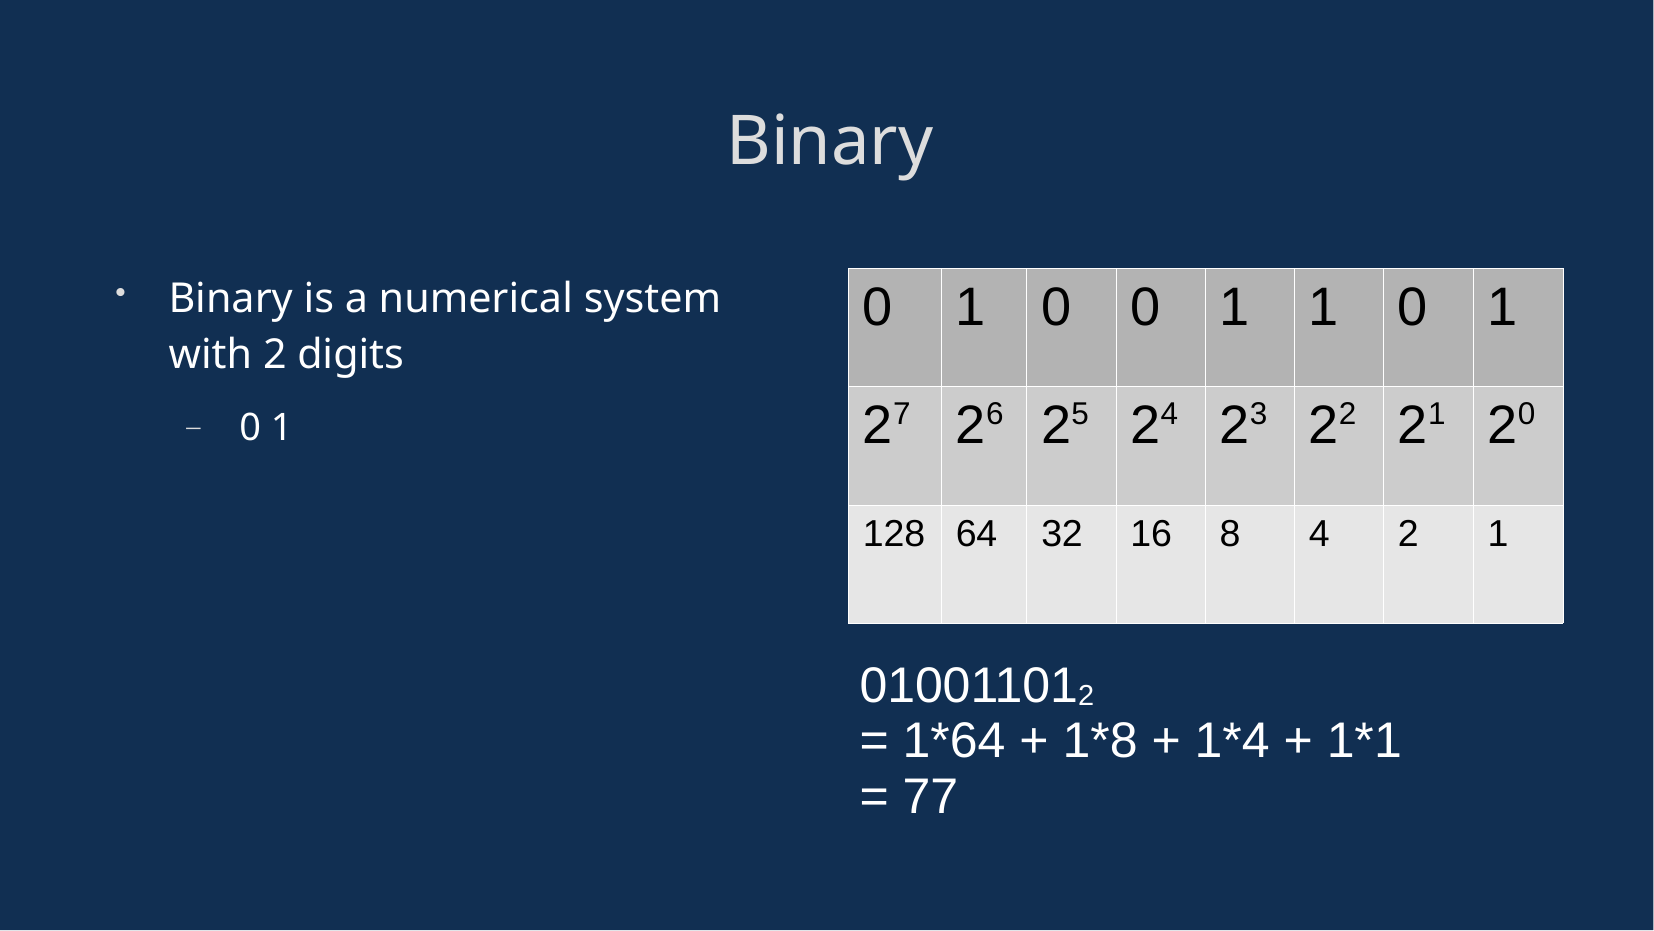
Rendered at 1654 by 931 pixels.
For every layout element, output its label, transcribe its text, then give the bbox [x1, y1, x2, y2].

table_cell 21 [1384, 387, 1473, 505]
table_cell 25 [1027, 387, 1116, 505]
table_header 1 [1206, 269, 1294, 386]
table_cell 27 [849, 387, 941, 505]
table_header 0 [849, 269, 941, 386]
list Binary is a numerical system with 2 digits 0 1 [97, 268, 813, 806]
table_header 1 [1295, 269, 1383, 386]
title Binary [97, 56, 1563, 220]
table_cell 1 [1474, 506, 1563, 623]
table_cell 16 [1117, 506, 1205, 623]
table_cell 64 [942, 506, 1026, 623]
table_cell 24 [1117, 387, 1205, 505]
table_header 0 [1027, 269, 1116, 386]
table_cell 22 [1295, 387, 1383, 505]
table_header 0 [1384, 269, 1473, 386]
table_cell 26 [942, 387, 1026, 505]
table_cell 20 [1474, 387, 1563, 505]
table_cell 8 [1206, 506, 1294, 623]
table_cell 32 [1027, 506, 1116, 623]
table_cell 2 [1384, 506, 1473, 623]
table_header 0 [1117, 269, 1205, 386]
table_cell 4 [1295, 506, 1383, 623]
table_header 1 [942, 269, 1026, 386]
table_cell 23 [1206, 387, 1294, 505]
text_box 010011012 = 1*64 + 1*8 + 1*4 + 1*1 = 77 [844, 649, 1418, 849]
table_header 1 [1474, 269, 1563, 386]
table_cell 128 [849, 506, 941, 623]
